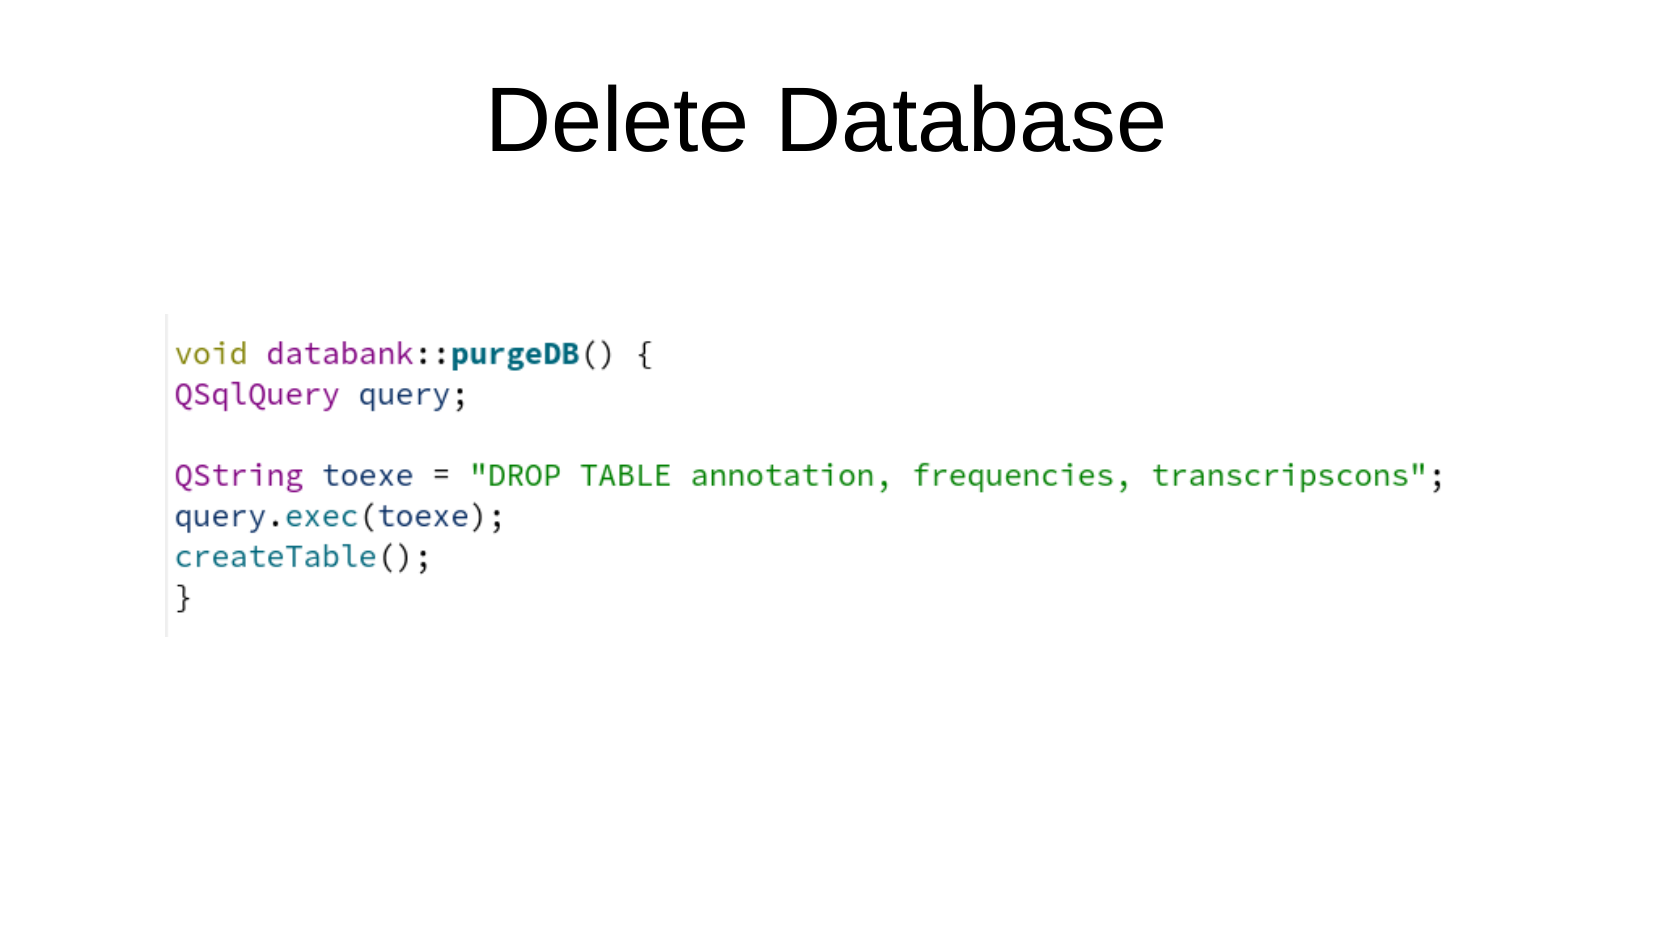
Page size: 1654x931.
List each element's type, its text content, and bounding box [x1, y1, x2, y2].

title Delete Database [82, 37, 1571, 193]
picture [165, 315, 1526, 637]
